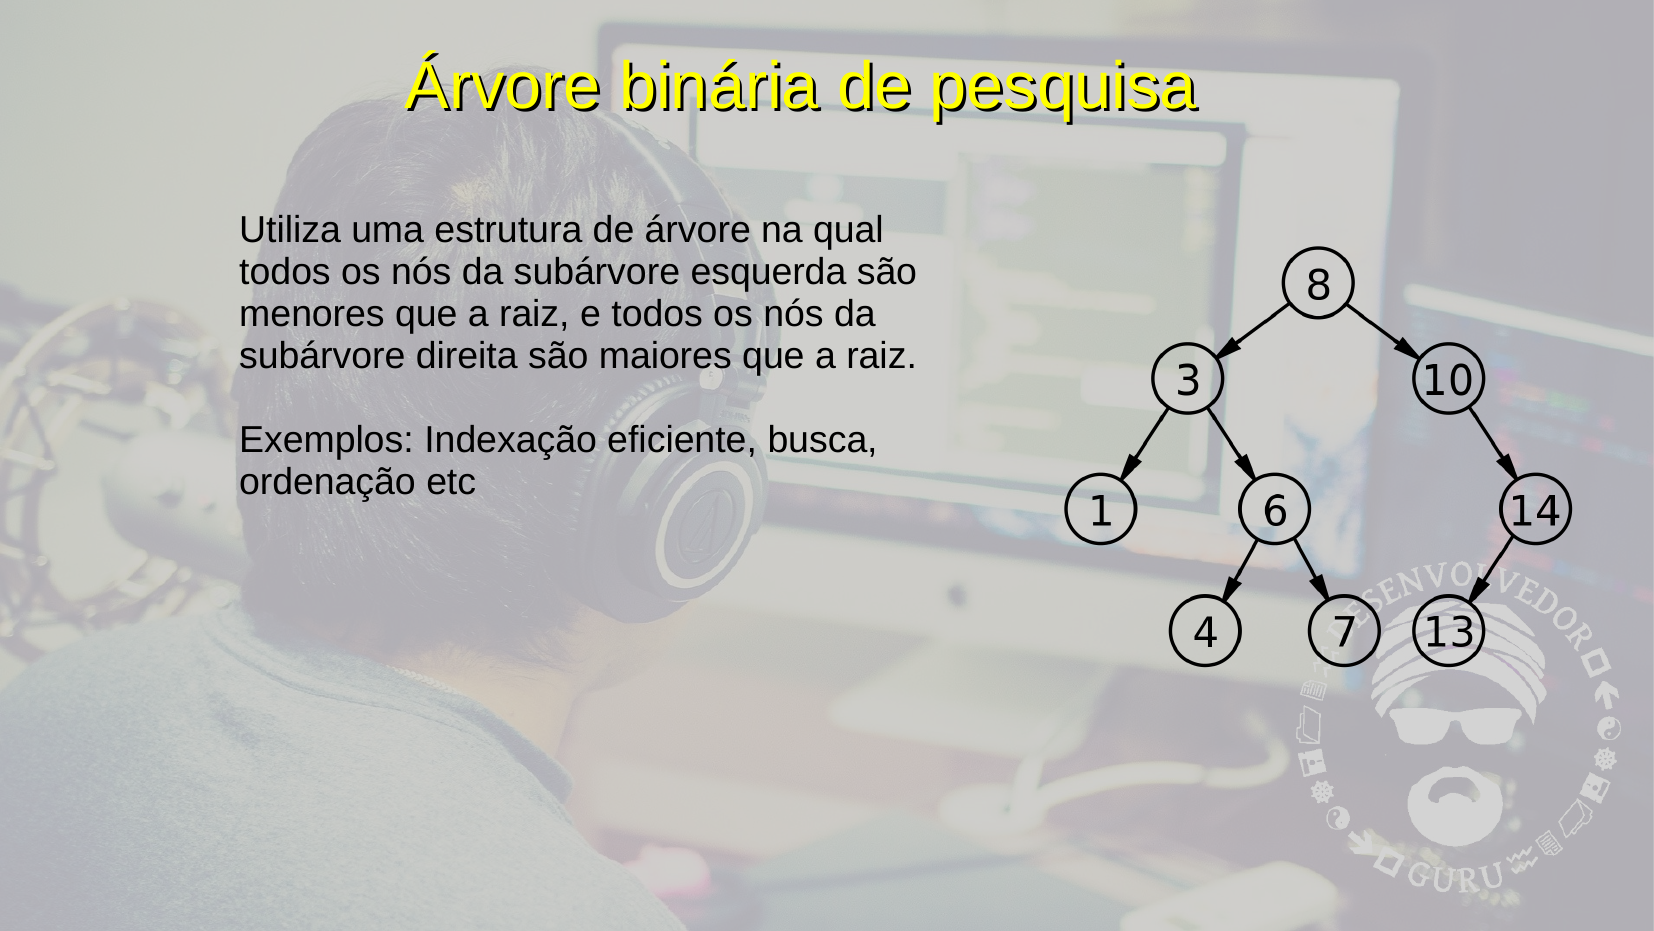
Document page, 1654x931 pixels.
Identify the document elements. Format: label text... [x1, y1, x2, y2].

text_box Árvore binária de pesquisa [389, 40, 1217, 205]
picture [1057, 239, 1579, 674]
text_box Utiliza uma estrutura de árvore na qual todos os nós da subárvore esquerda são menores que a raiz, e todos os nós da subárvore direita são maiores que a raiz. Exemplos: Indexação eficiente, busca, ordenação etc [224, 200, 969, 510]
